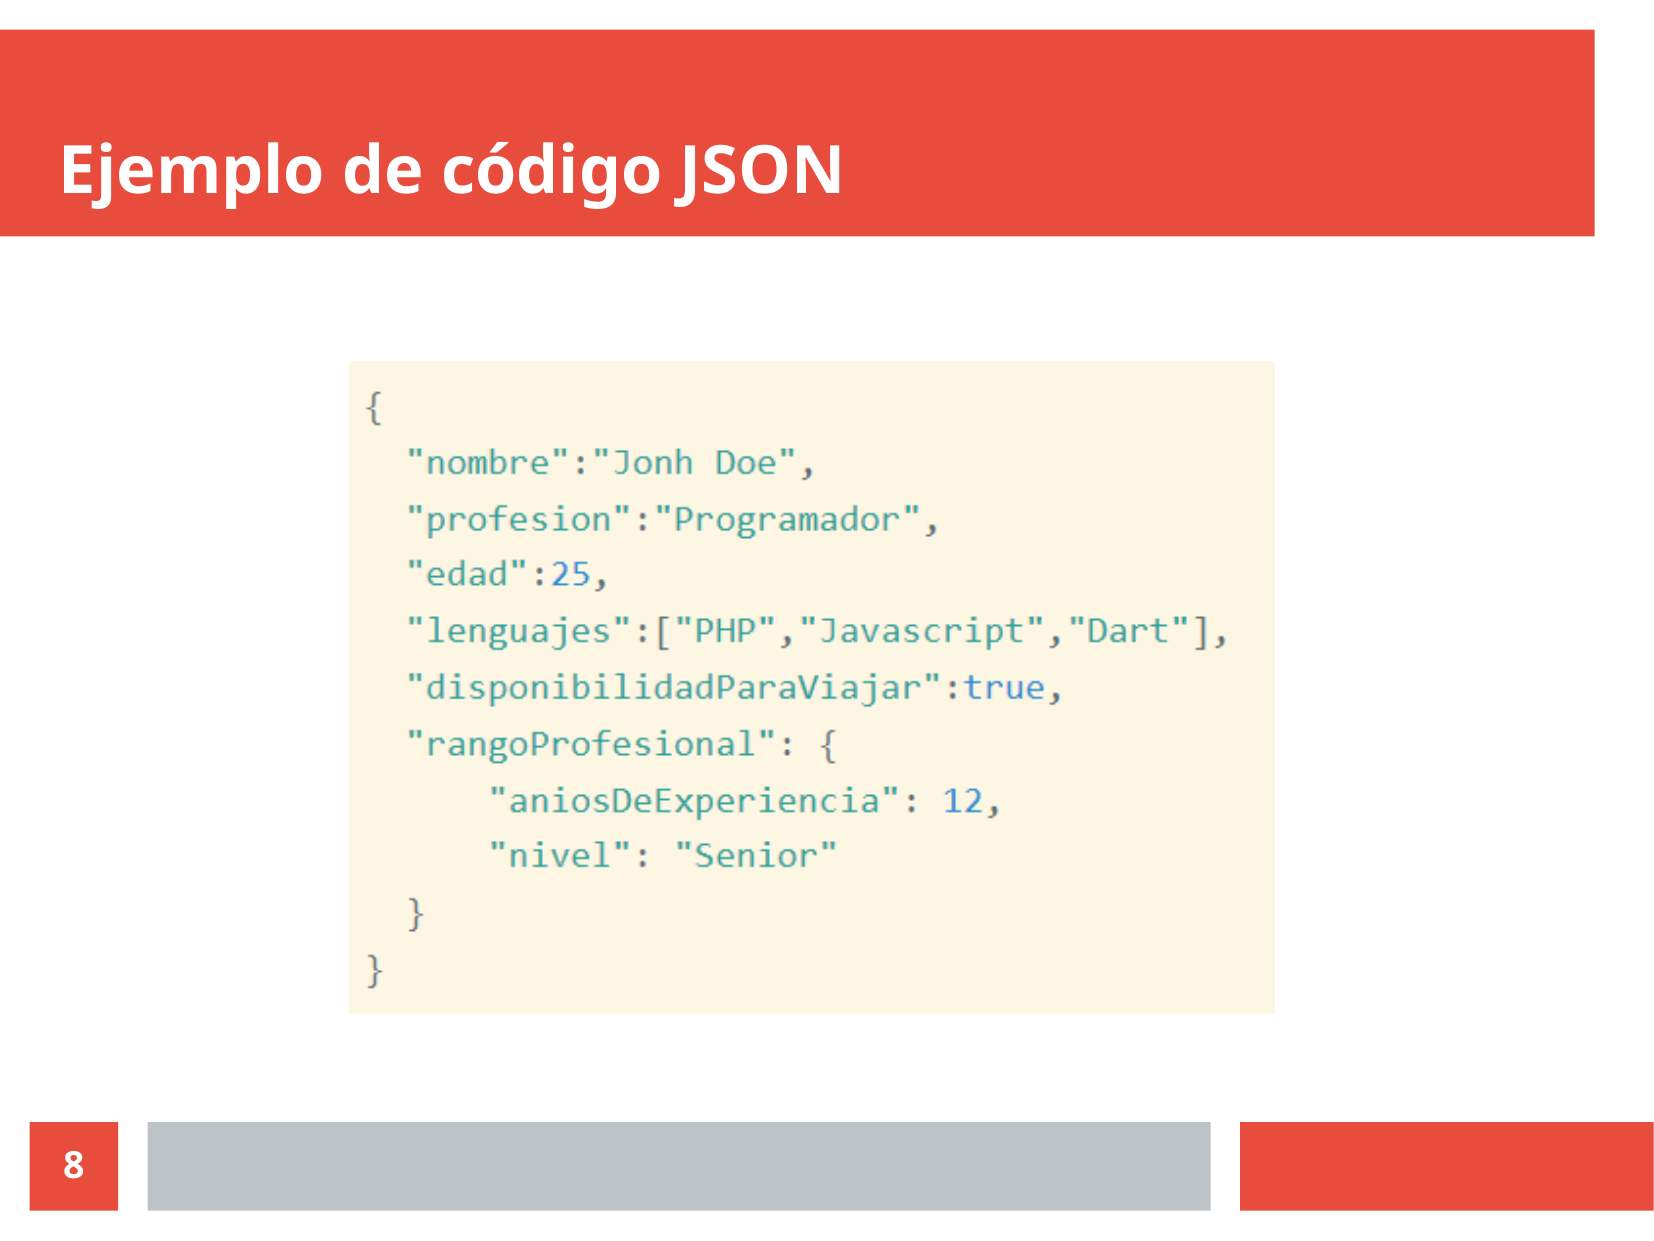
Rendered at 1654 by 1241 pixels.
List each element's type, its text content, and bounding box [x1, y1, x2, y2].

title Ejemplo de código JSON [59, 59, 1595, 207]
picture [349, 361, 1275, 1014]
text_box [29, 1122, 119, 1211]
